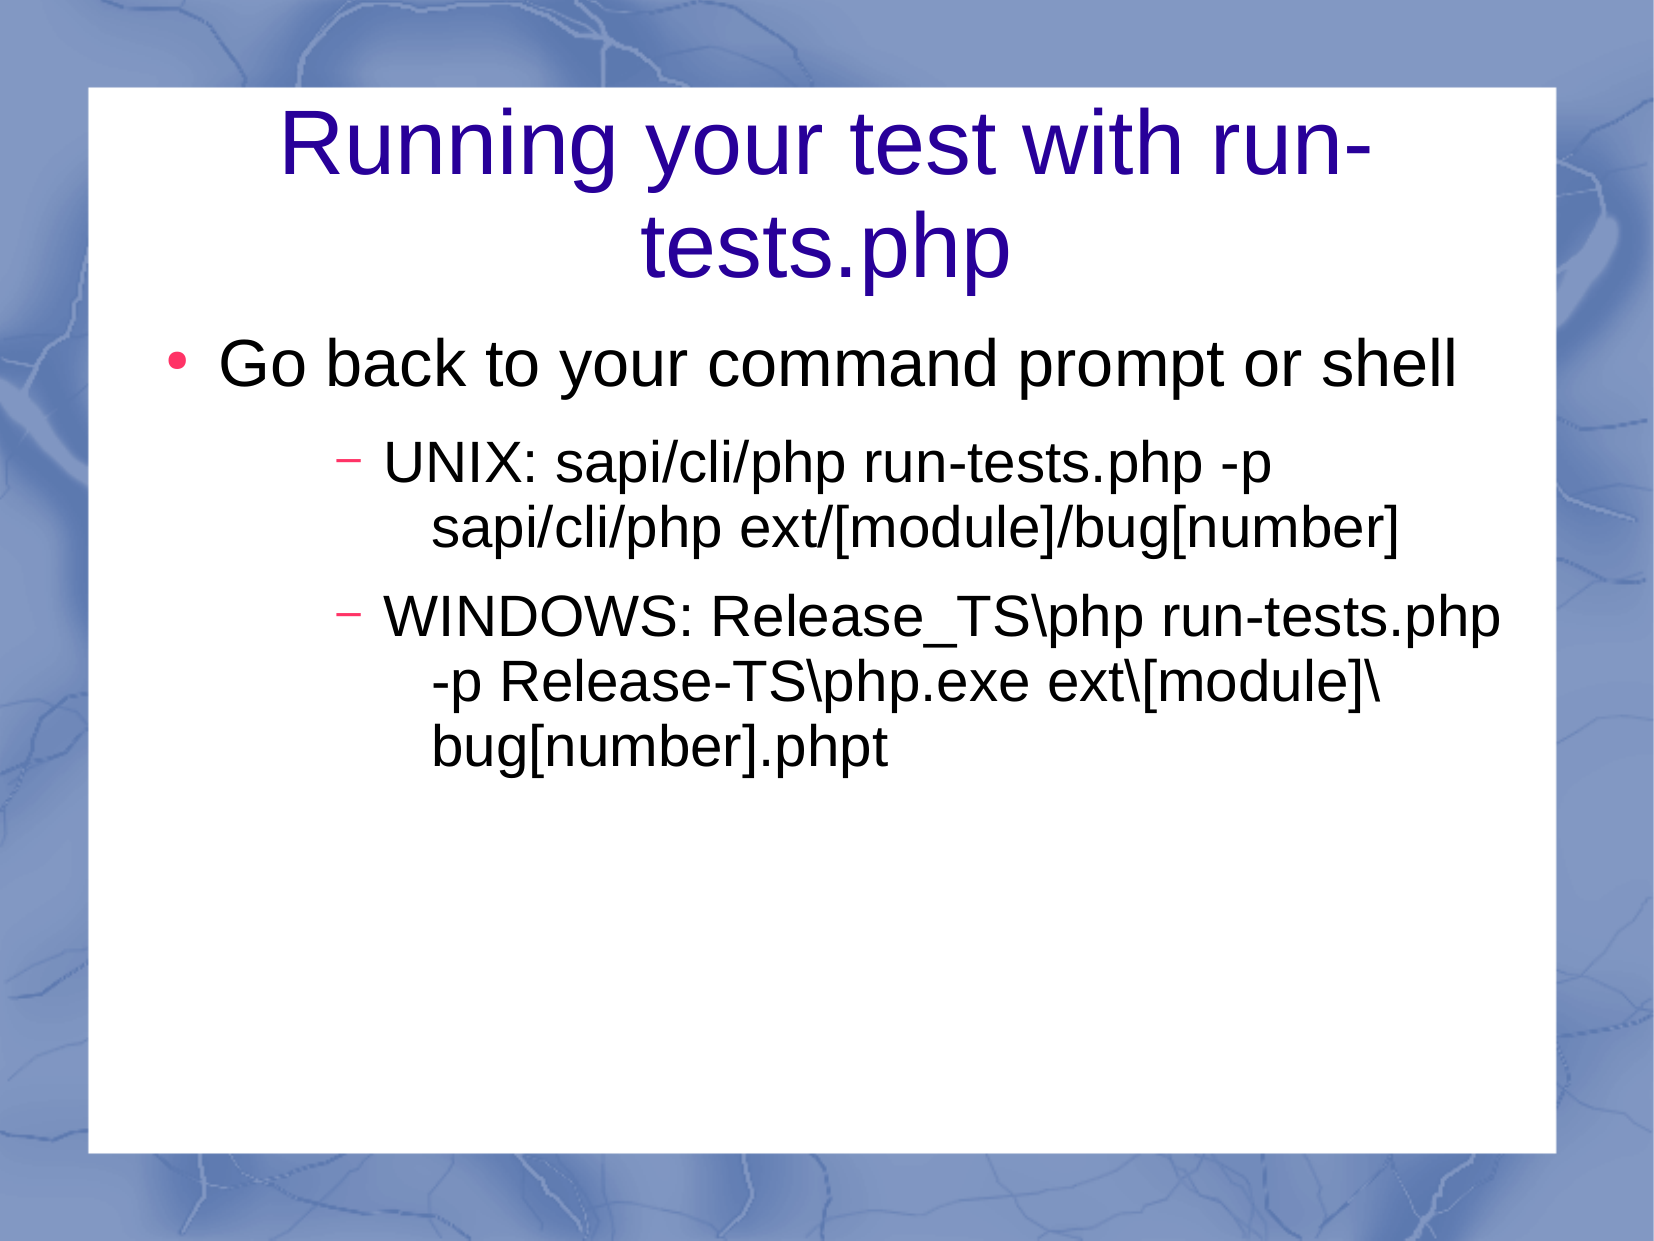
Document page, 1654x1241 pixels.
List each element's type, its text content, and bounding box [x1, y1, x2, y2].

title Running your test with run-tests.php [118, 88, 1536, 300]
picture [0, 0, 1654, 1241]
list Go back to your command prompt or shell UNIX: sapi/cli/php run-tests.php -p sapi/cli/php ext/[module]/bug[number] WINDOWS: Release_TS\php run-tests.php -p Release-TS\php.exe ext\[module]\bug[number].phpt [147, 325, 1506, 1010]
